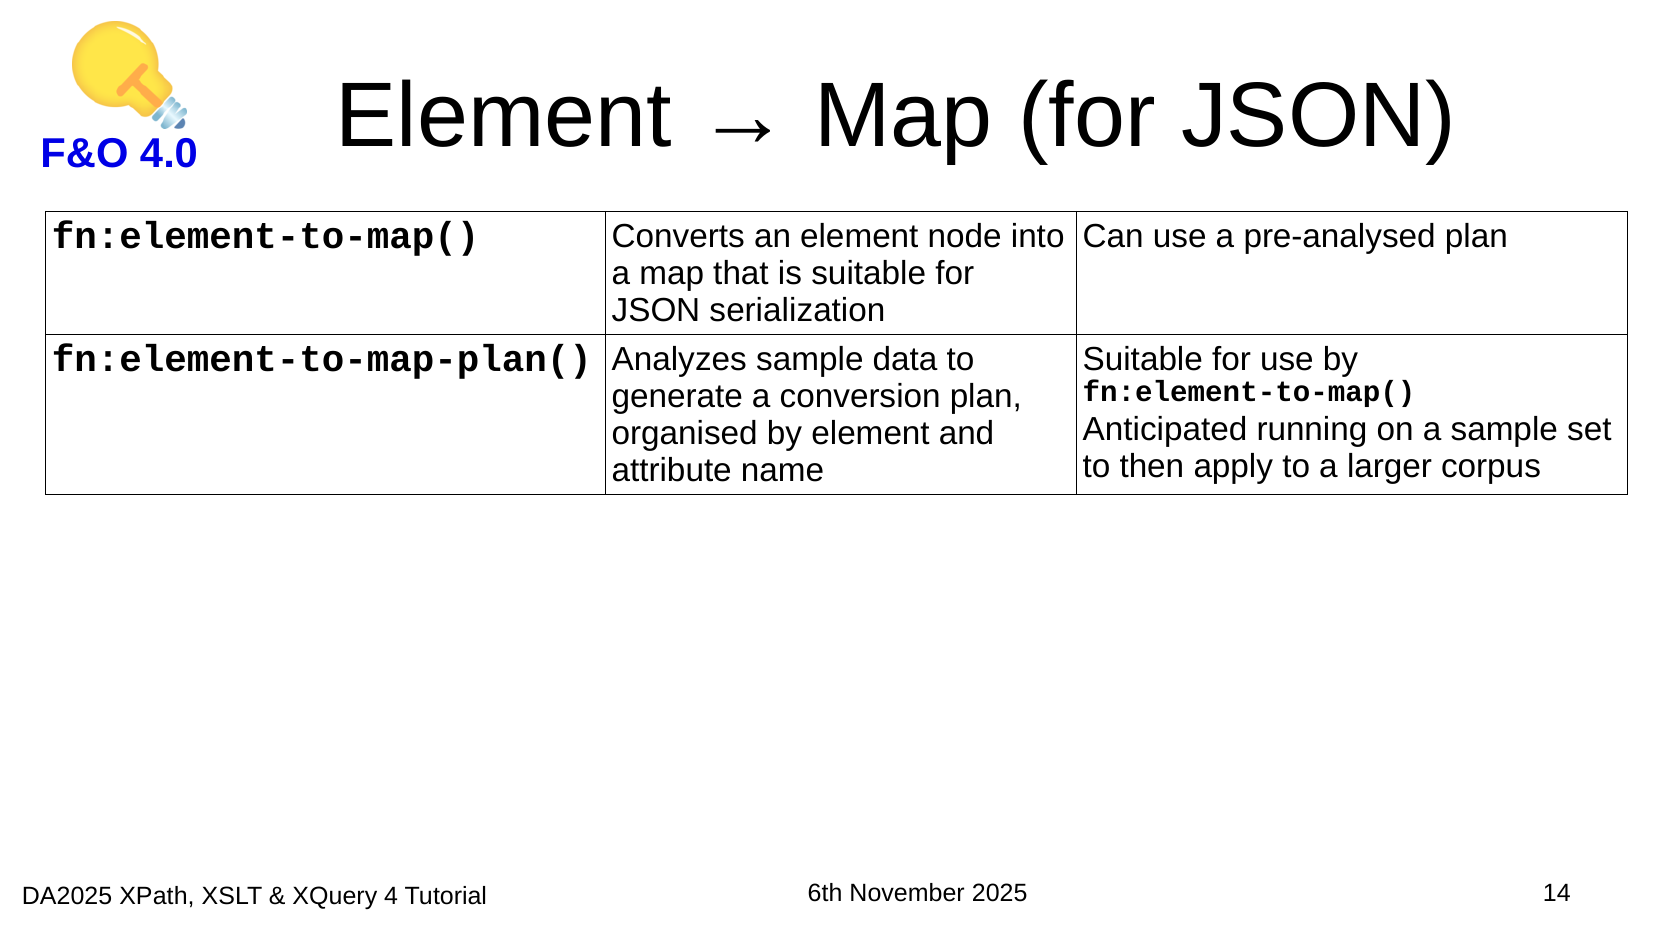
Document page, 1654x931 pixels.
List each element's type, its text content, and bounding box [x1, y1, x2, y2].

table_header Converts an element node into a map that is suitable for JSON serialization [606, 212, 1076, 334]
title Element → Map (for JSON) [222, 37, 1571, 193]
table_cell Analyzes sample data to generate a conversion plan, organised by element and attribute name [606, 335, 1076, 494]
table_cell Suitable for use by fn:element-to-map() Anticipated running on a sample set to then apply to a larger corpus [1077, 335, 1627, 494]
table_cell fn:element-to-map-plan() [46, 335, 605, 494]
table_header fn:element-to-map() [46, 212, 605, 334]
table_header Can use a pre-analysed plan [1077, 212, 1627, 334]
picture [72, 21, 187, 129]
